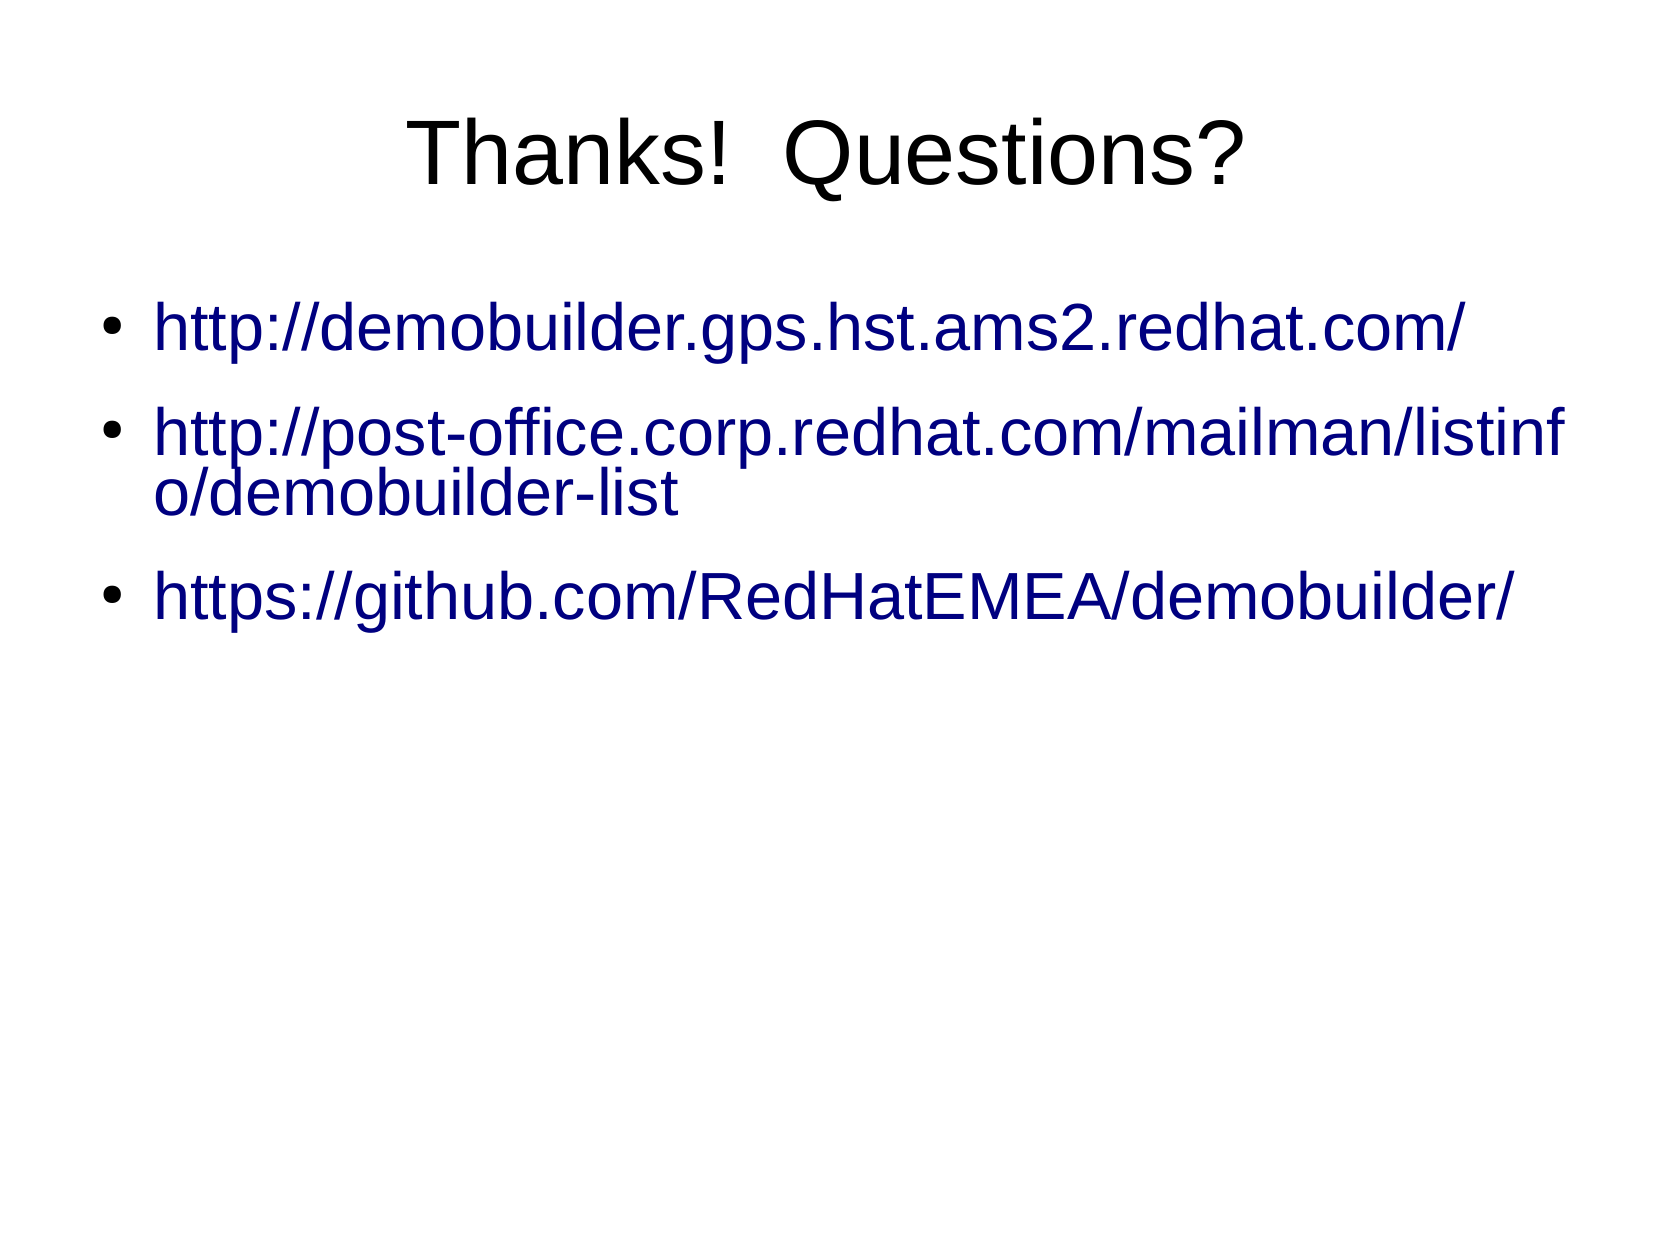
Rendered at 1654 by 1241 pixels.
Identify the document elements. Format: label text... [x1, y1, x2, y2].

title Thanks! Questions? [82, 49, 1571, 257]
list http://demobuilder.gps.hst.ams2.redhat.com/ http://post-office.corp.redhat.com/mailman/listinfo/demobuilder-list https://github.com/RedHatEMEA/demobuilder/ [82, 290, 1571, 1010]
